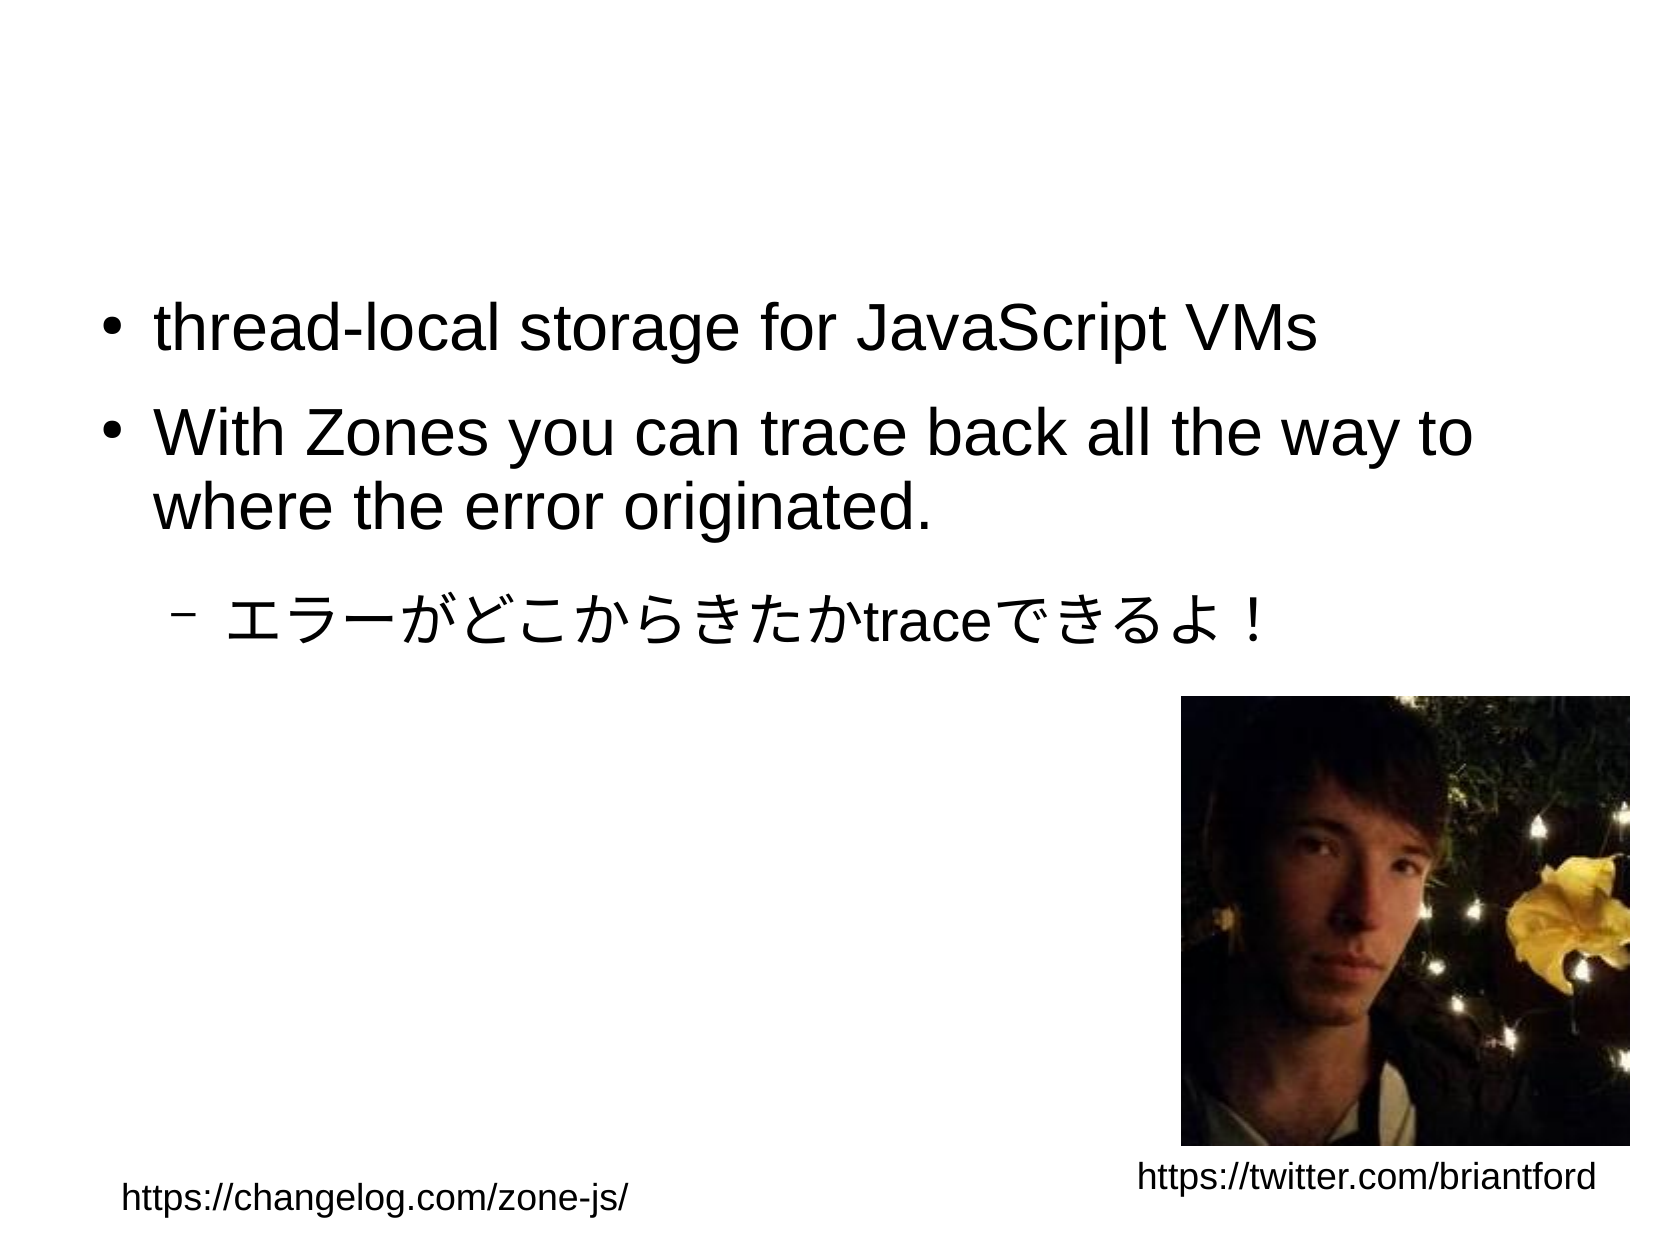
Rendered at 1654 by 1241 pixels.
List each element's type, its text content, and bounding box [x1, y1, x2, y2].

text_box https://changelog.com/zone-js/ [106, 1169, 644, 1227]
text_box https://twitter.com/briantford [1122, 1147, 1612, 1205]
list thread-local storage for JavaScript VMs With Zones you can trace back all the way to where the error originated. エラーがどこからきたかtraceできるよ！ [82, 290, 1571, 1010]
picture [1181, 696, 1630, 1146]
